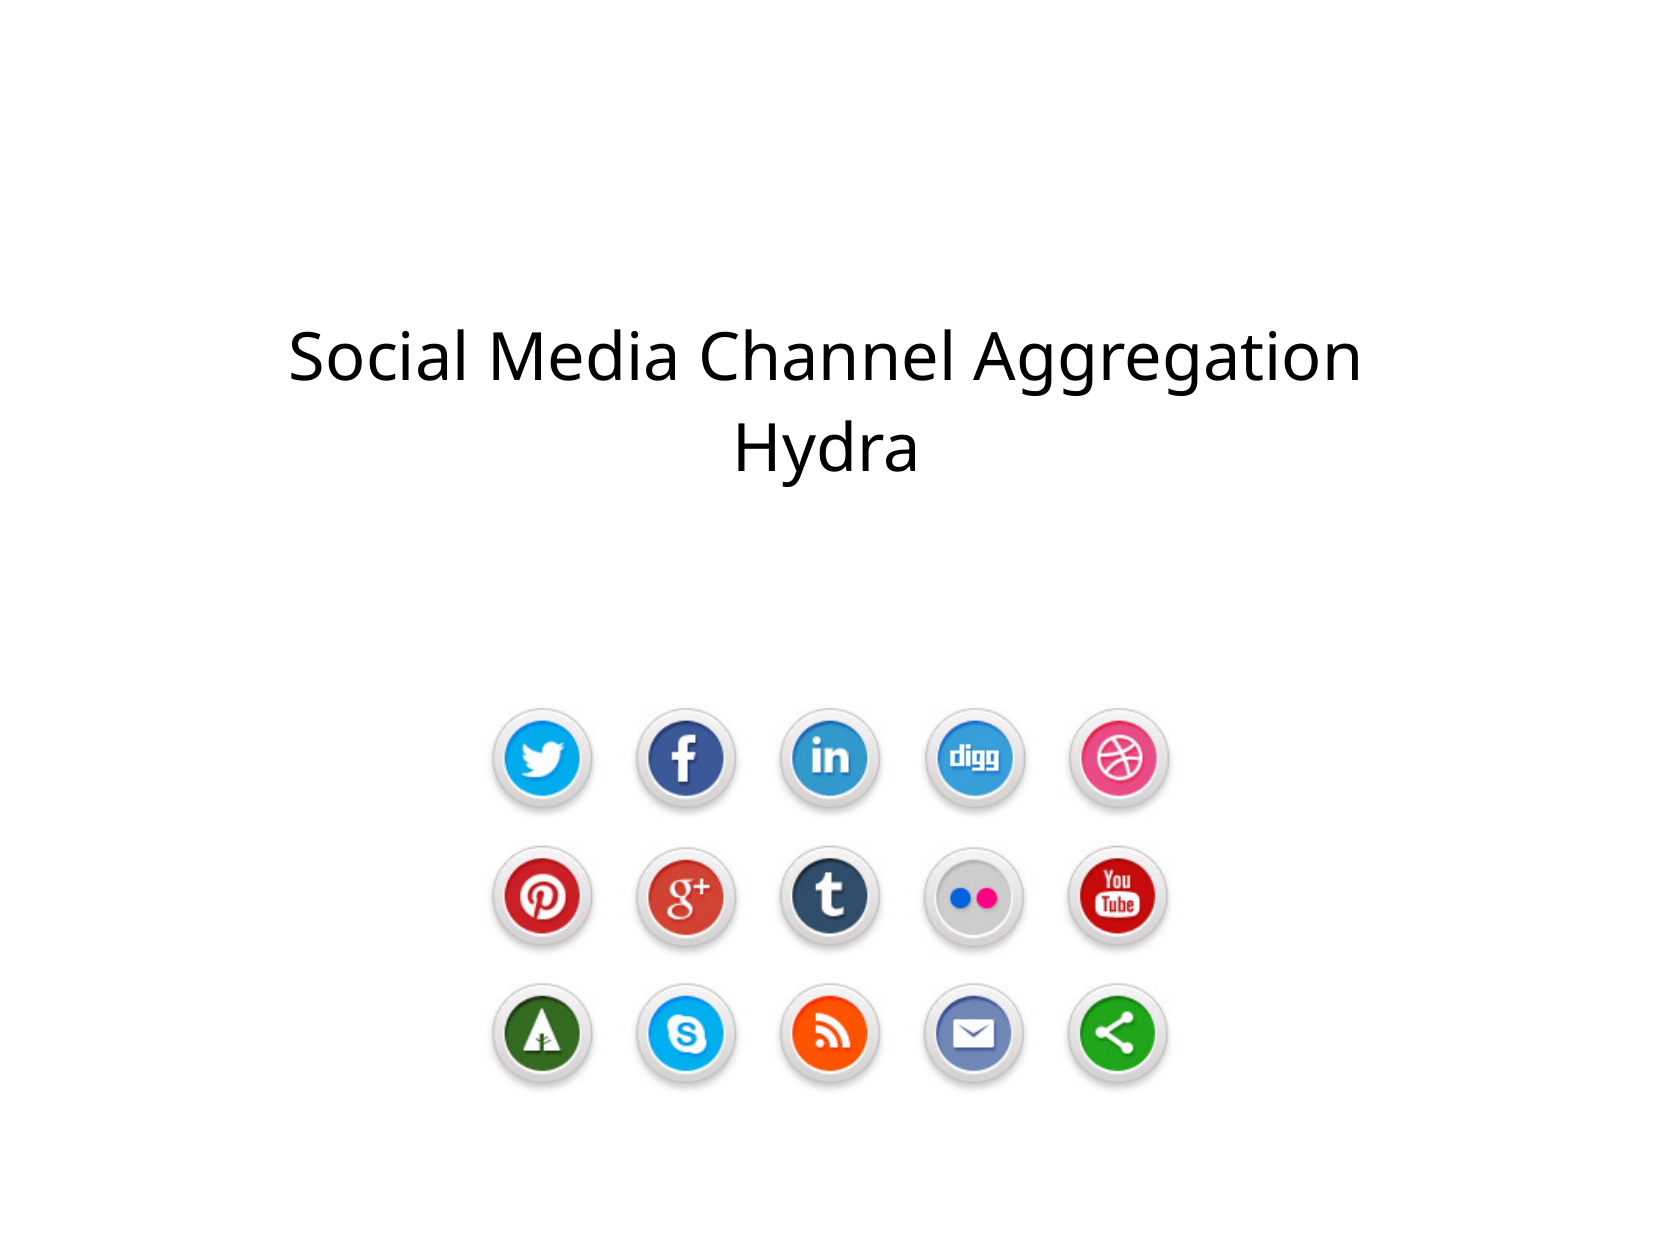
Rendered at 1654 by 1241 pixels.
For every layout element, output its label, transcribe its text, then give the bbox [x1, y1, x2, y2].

subtitle Social Media Channel Aggregation Hydra [82, 49, 1571, 751]
picture [358, 671, 1296, 1141]
